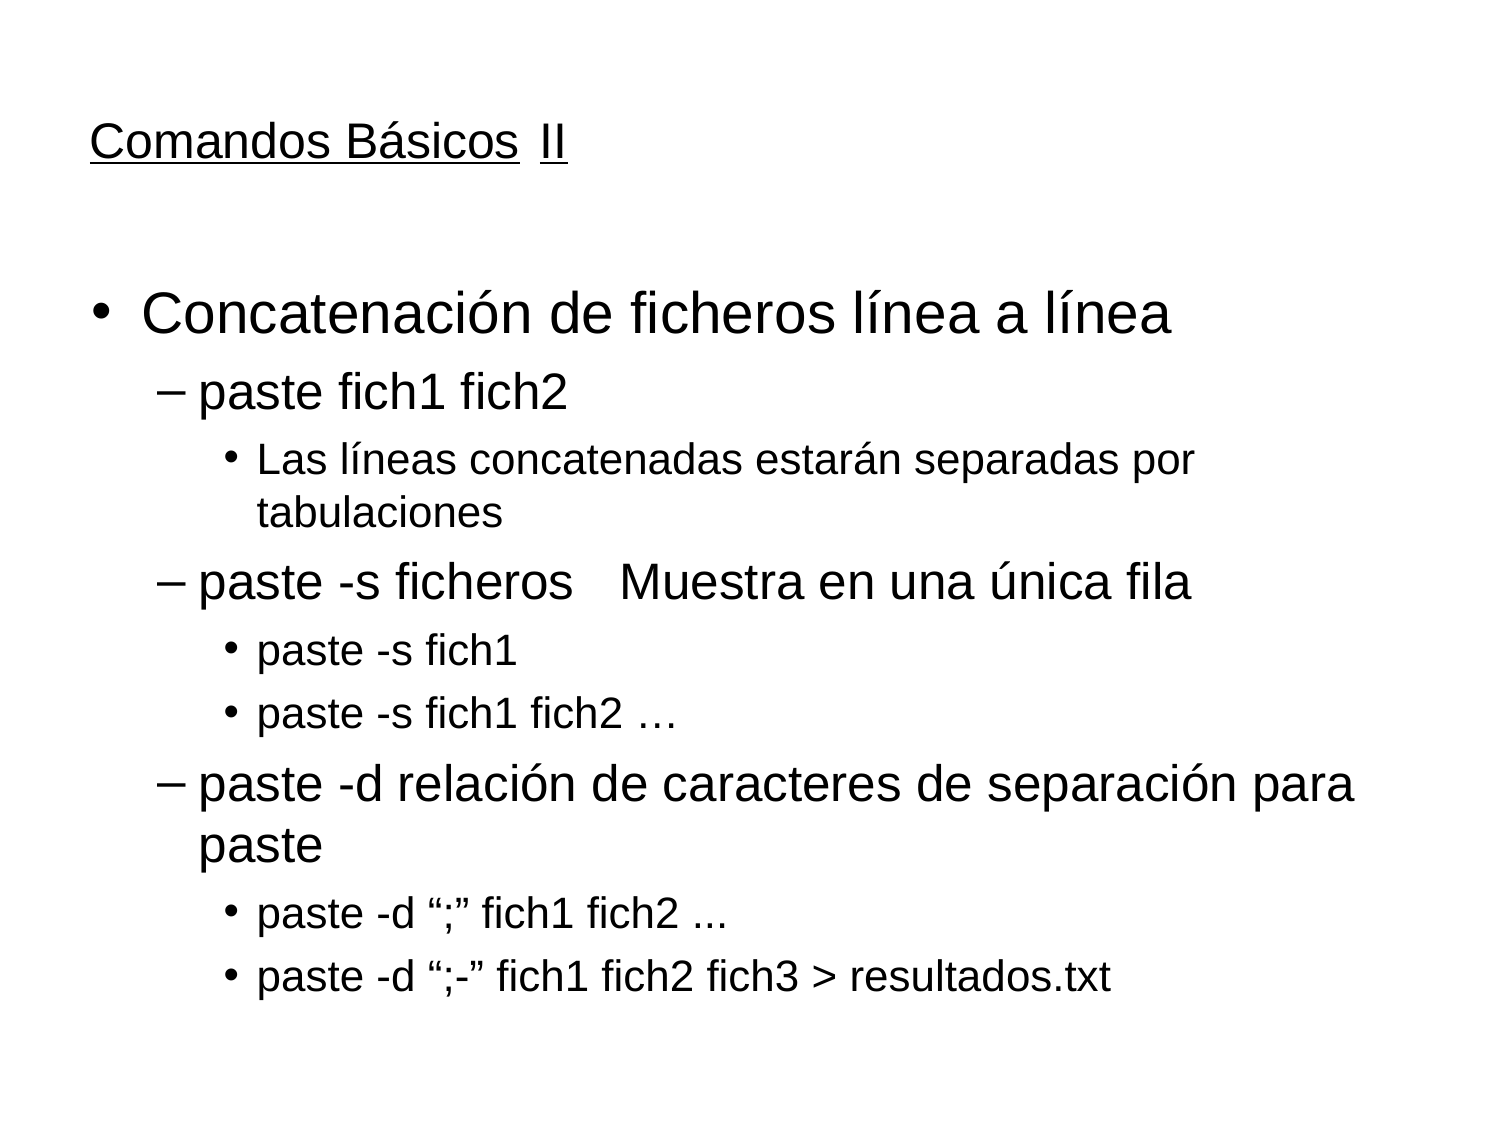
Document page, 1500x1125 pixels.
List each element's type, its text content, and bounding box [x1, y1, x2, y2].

title Comandos Básicos II [75, 45, 1426, 233]
list Concatenación de ficheros línea a línea paste fich1 fich2 Las líneas concatenadas estarán separadas por tabulaciones paste -s ficheros Muestra en una única fila paste -s fich1 paste -s fich1 fich2 … paste -d relación de caracteres de separación para paste paste -d “;” fich1 fich2 ... paste -d “;-” fich1 fich2 fich3 > resultados.txt [76, 267, 1427, 1010]
